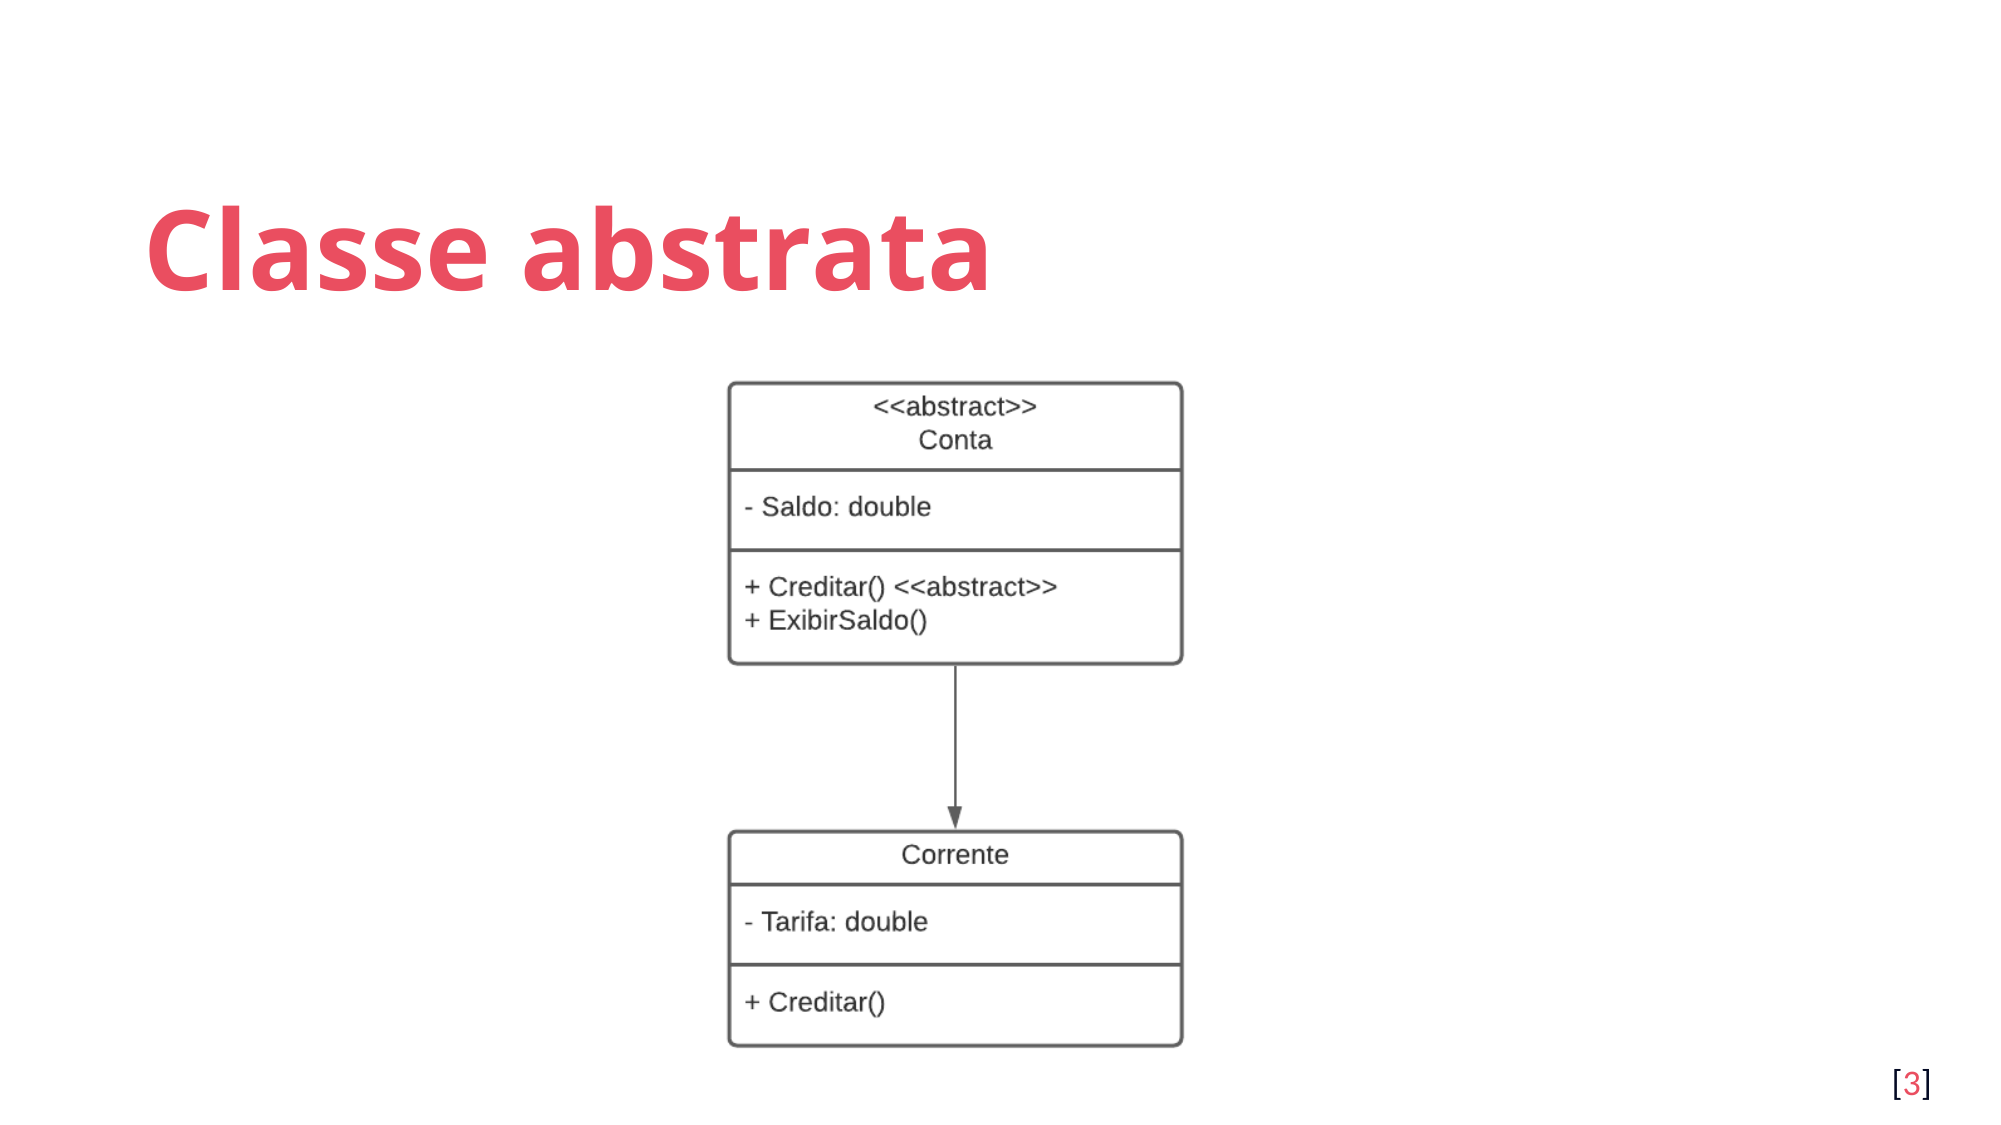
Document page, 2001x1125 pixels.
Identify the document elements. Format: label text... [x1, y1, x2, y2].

slide_number [3] [1871, 1038, 1992, 1125]
text_box Classe abstrata [123, 139, 1878, 324]
picture [679, 323, 1232, 1107]
